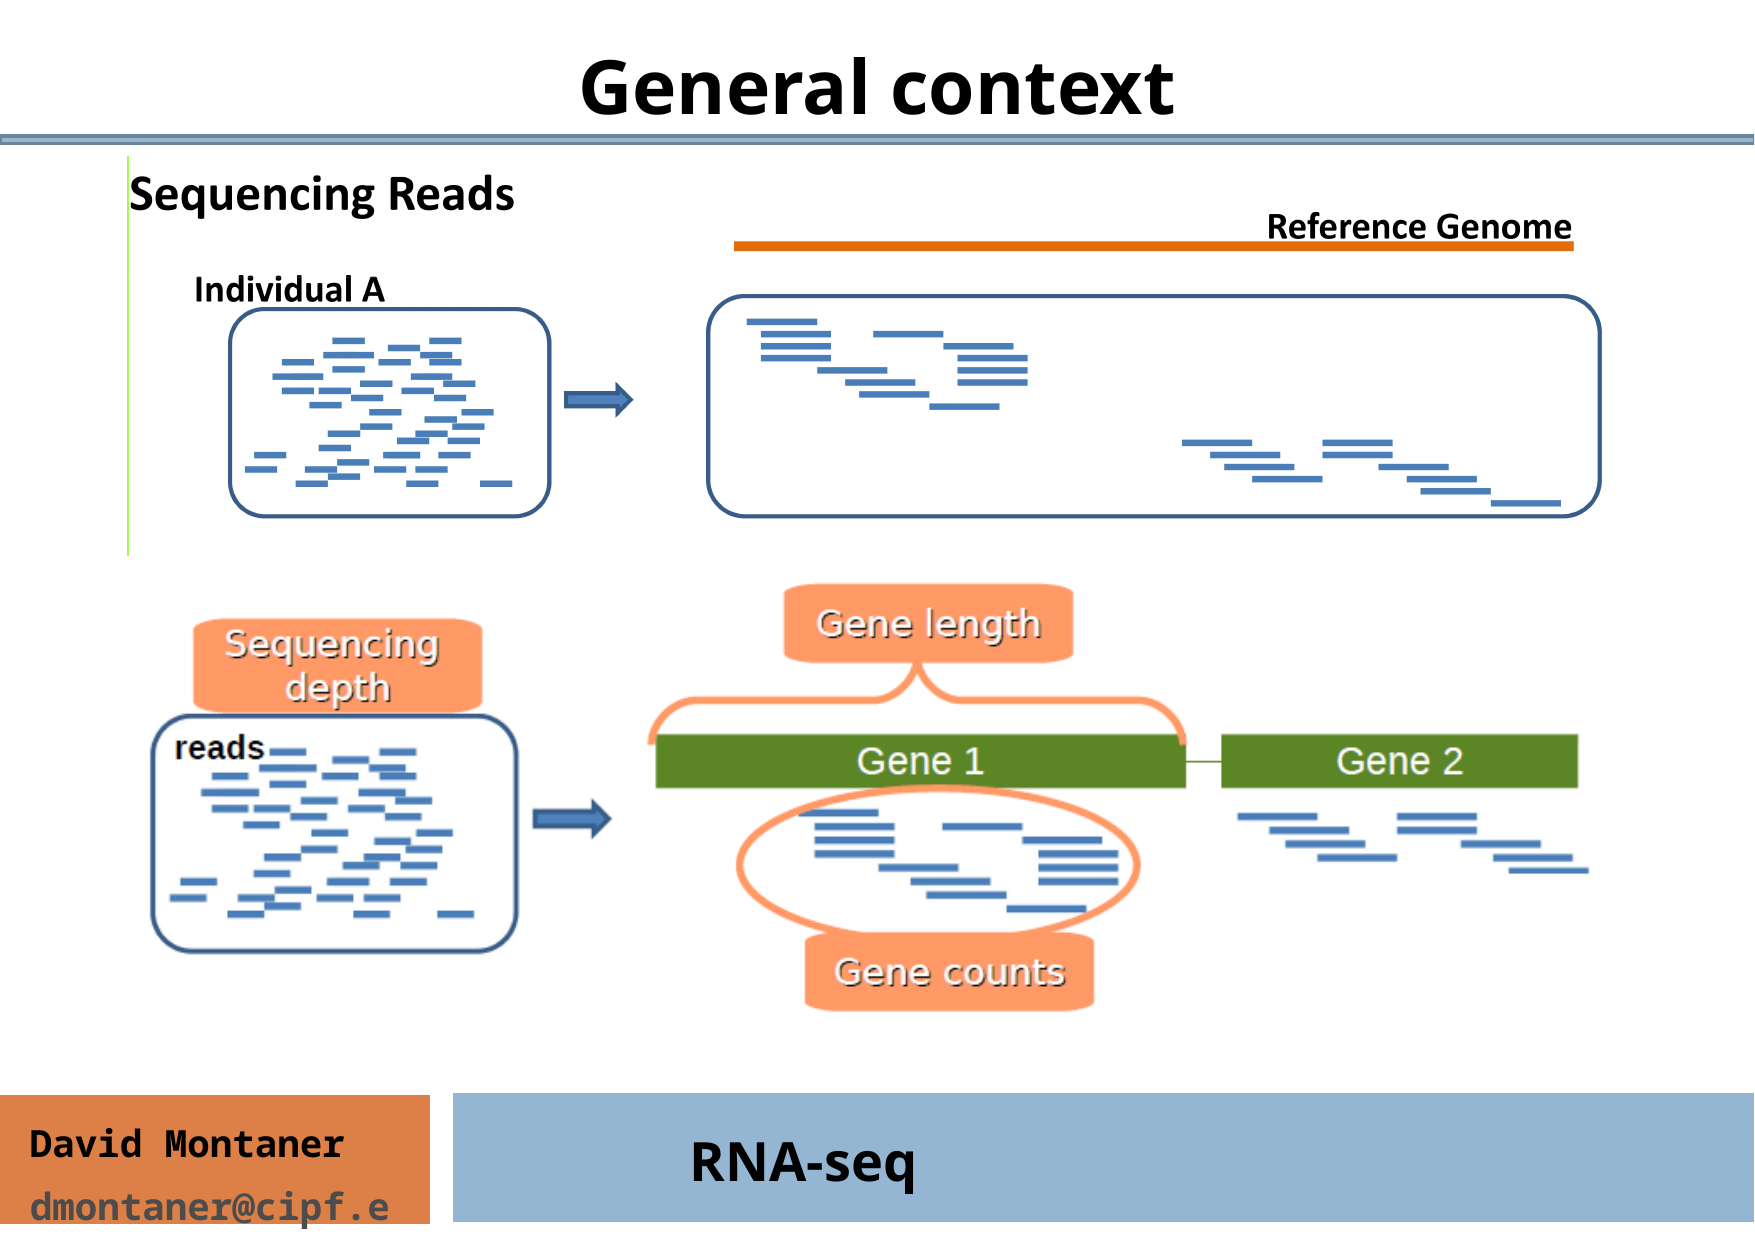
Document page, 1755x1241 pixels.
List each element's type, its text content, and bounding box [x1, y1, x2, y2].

text_box RNA-seq [675, 1116, 1726, 1194]
picture [127, 156, 1628, 556]
text_box David Montaner dmontaner@cipf.es [15, 1110, 406, 1213]
text_box [0, 136, 1754, 144]
picture [127, 566, 1628, 1049]
text_box General context [67, 27, 1688, 129]
